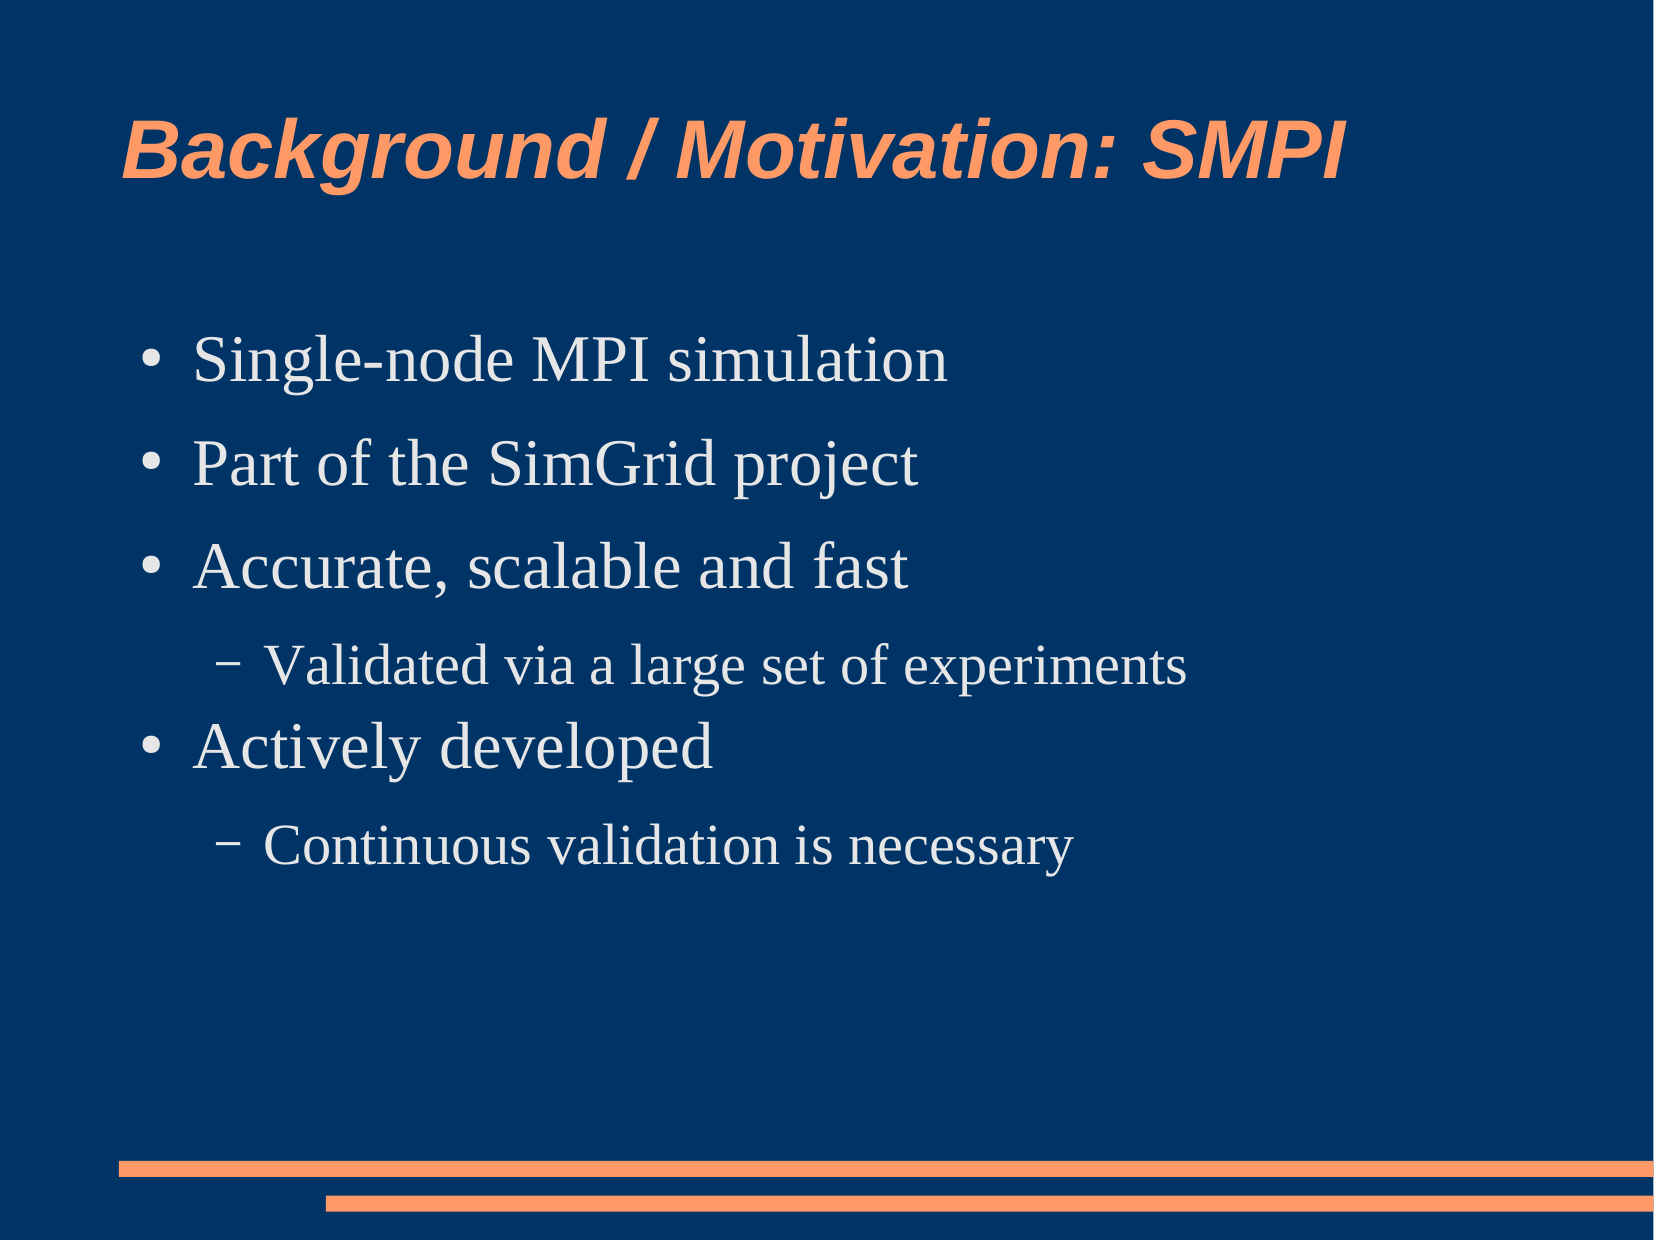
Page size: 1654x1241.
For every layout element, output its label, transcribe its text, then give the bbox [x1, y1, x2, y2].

title Background / Motivation: SMPI [121, 46, 1534, 254]
list Single-node MPI simulation Part of the SimGrid project Accurate, scalable and fast Validated via a large set of experiments Actively developed Continuous validation is necessary [121, 322, 1561, 1126]
